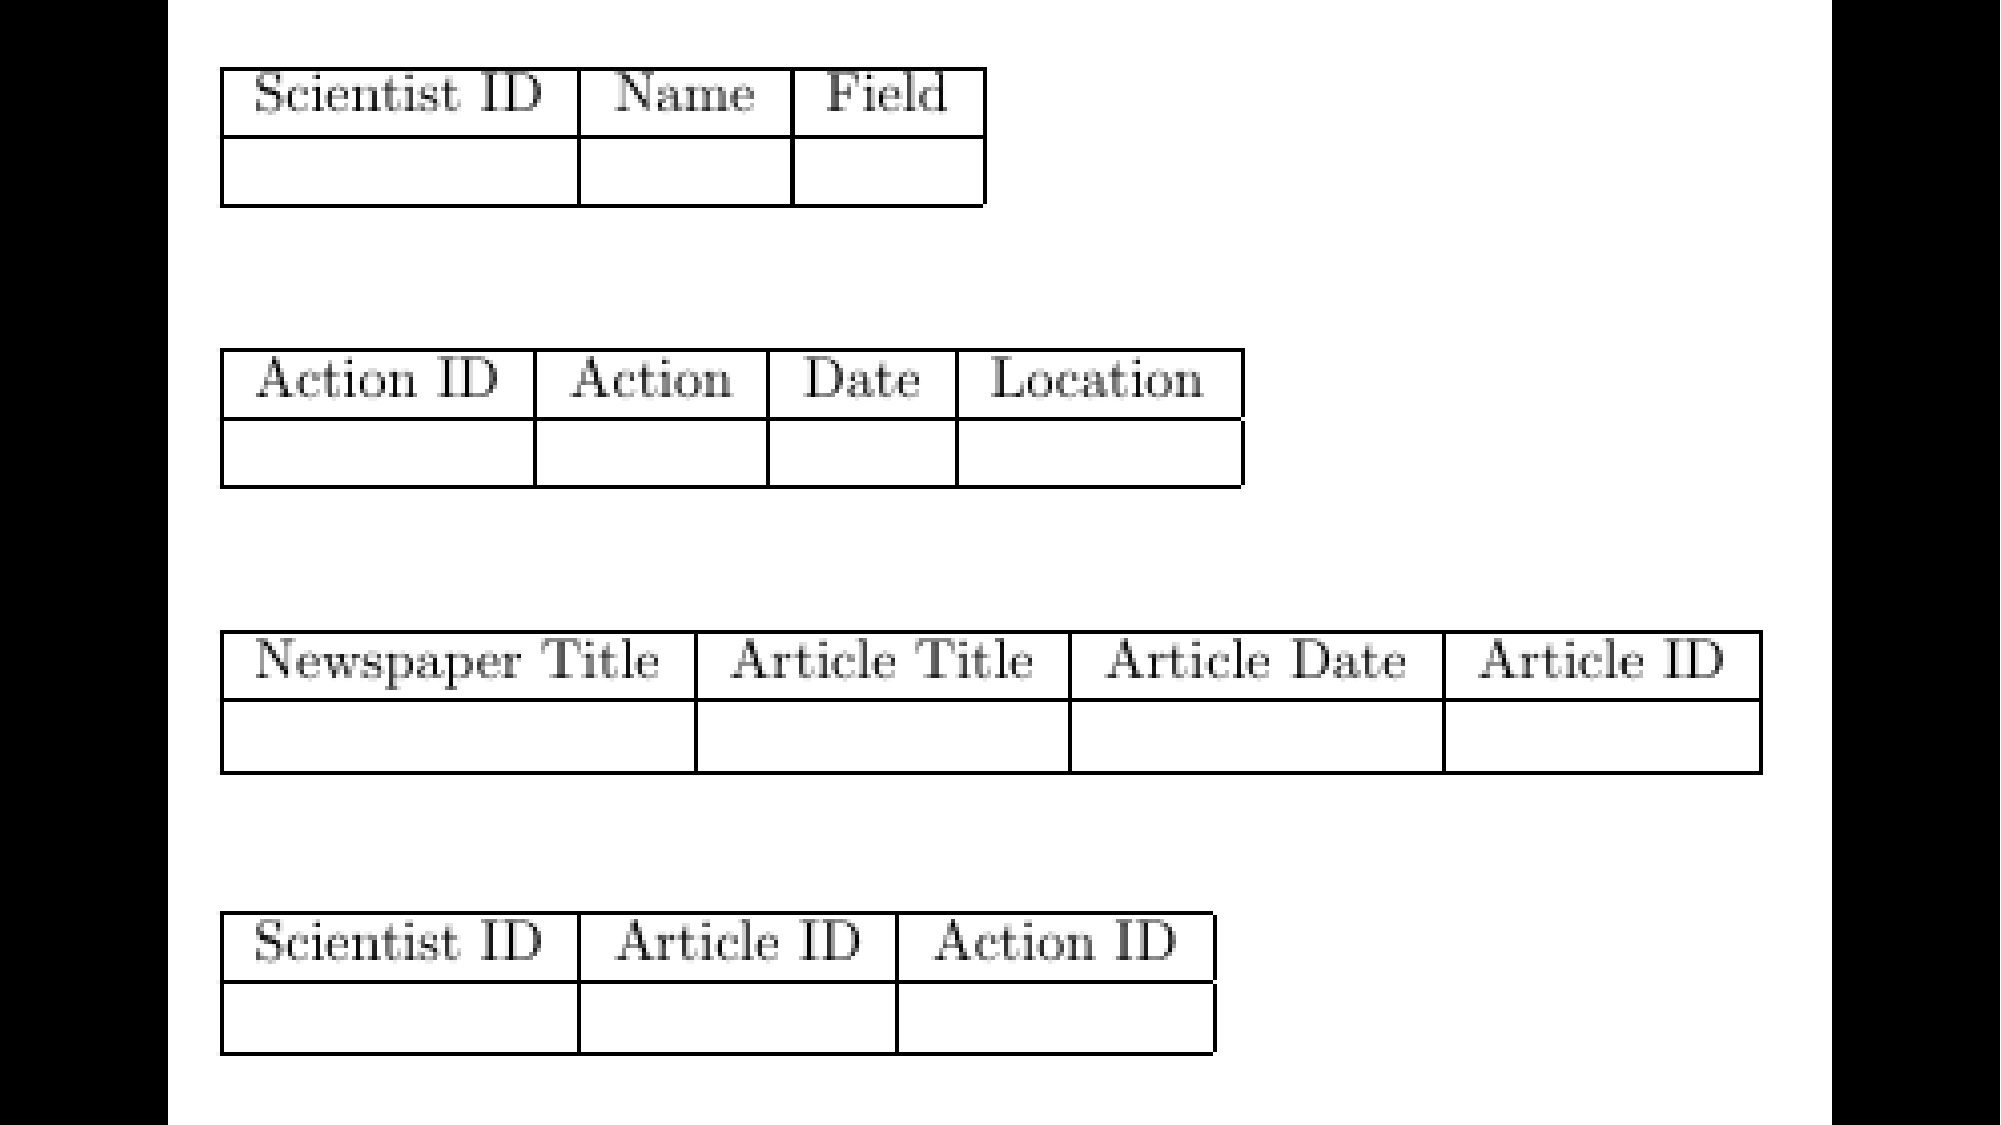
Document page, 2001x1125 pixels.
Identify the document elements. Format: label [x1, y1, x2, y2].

picture [168, 0, 1832, 1125]
